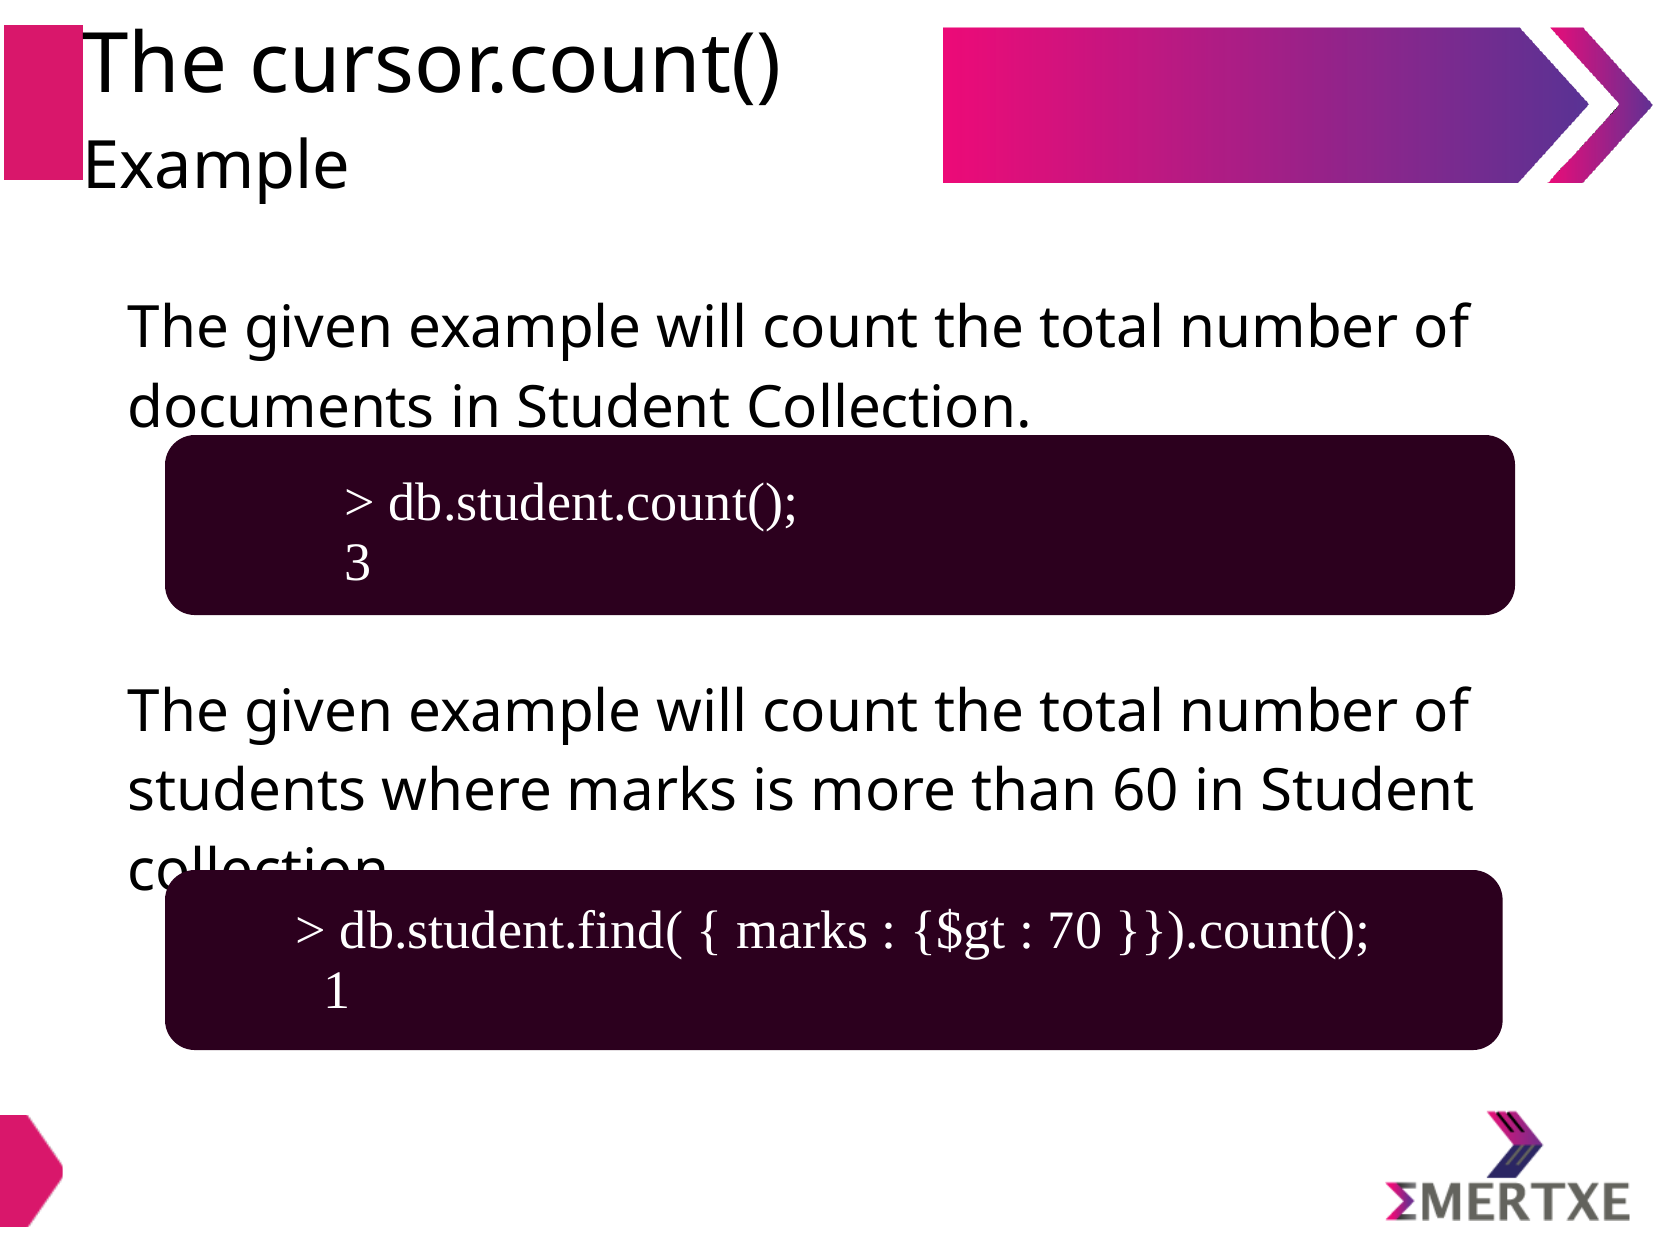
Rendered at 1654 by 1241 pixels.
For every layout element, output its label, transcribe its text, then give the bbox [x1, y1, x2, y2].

picture [1571, 27, 1653, 183]
text_box > db.student.count(); 3 [330, 465, 1170, 601]
text_box [165, 435, 1516, 616]
title The cursor.count() Example [82, 2, 1571, 210]
text_box > db.student.find( { marks : {$gt : 70 }}).count(); 1 [165, 870, 1503, 1051]
picture [1385, 1107, 1631, 1221]
list The given example will count the total number of documents in Student Collection. The given example will count the total number of students where marks is more than 60 in Student collection. [56, 285, 1546, 1006]
